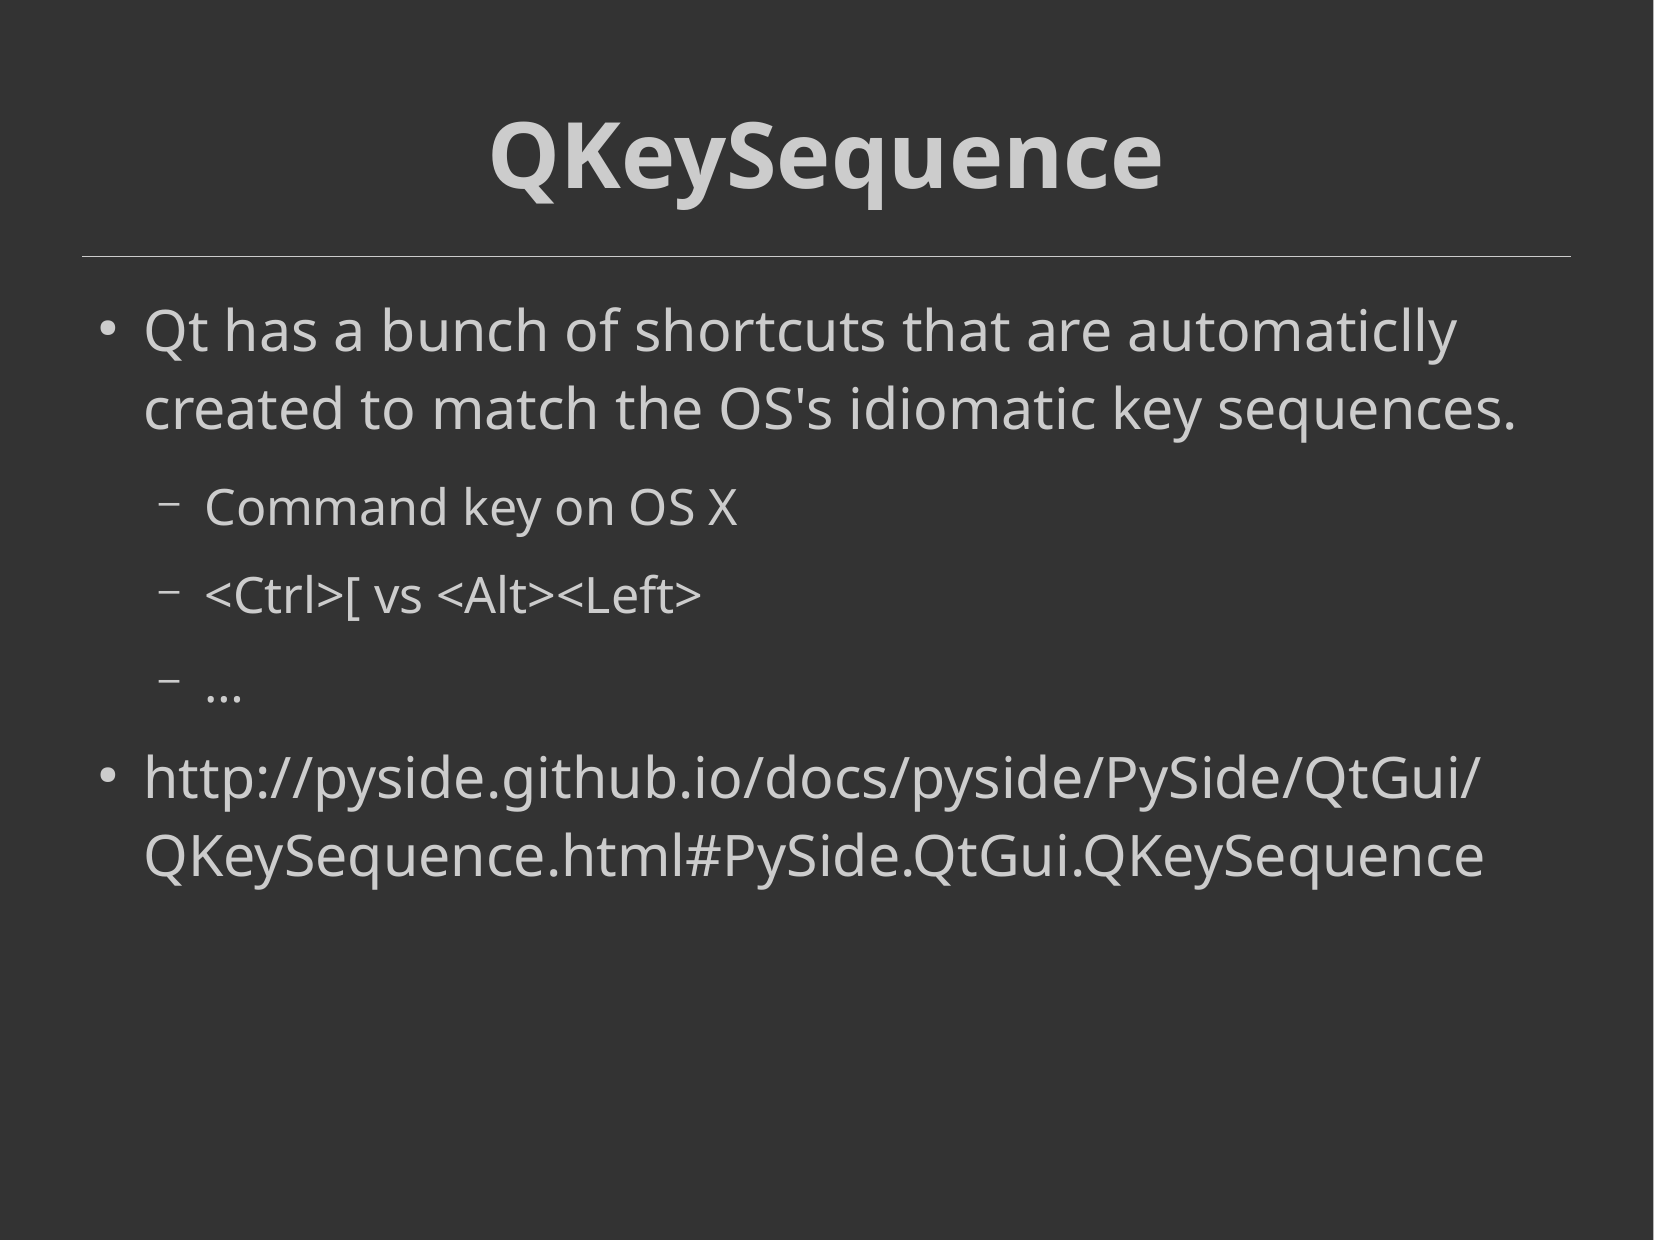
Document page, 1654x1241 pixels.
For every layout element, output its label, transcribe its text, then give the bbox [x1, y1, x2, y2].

list Qt has a bunch of shortcuts that are automaticlly created to match the OS's idiomatic key sequences. Command key on OS X <Ctrl>[ vs <Alt><Left> … http://pyside.github.io/docs/pyside/PySide/QtGui/QKeySequence.html#PySide.QtGui.QKeySequence [82, 290, 1571, 1010]
title QKeySequence [82, 49, 1571, 257]
